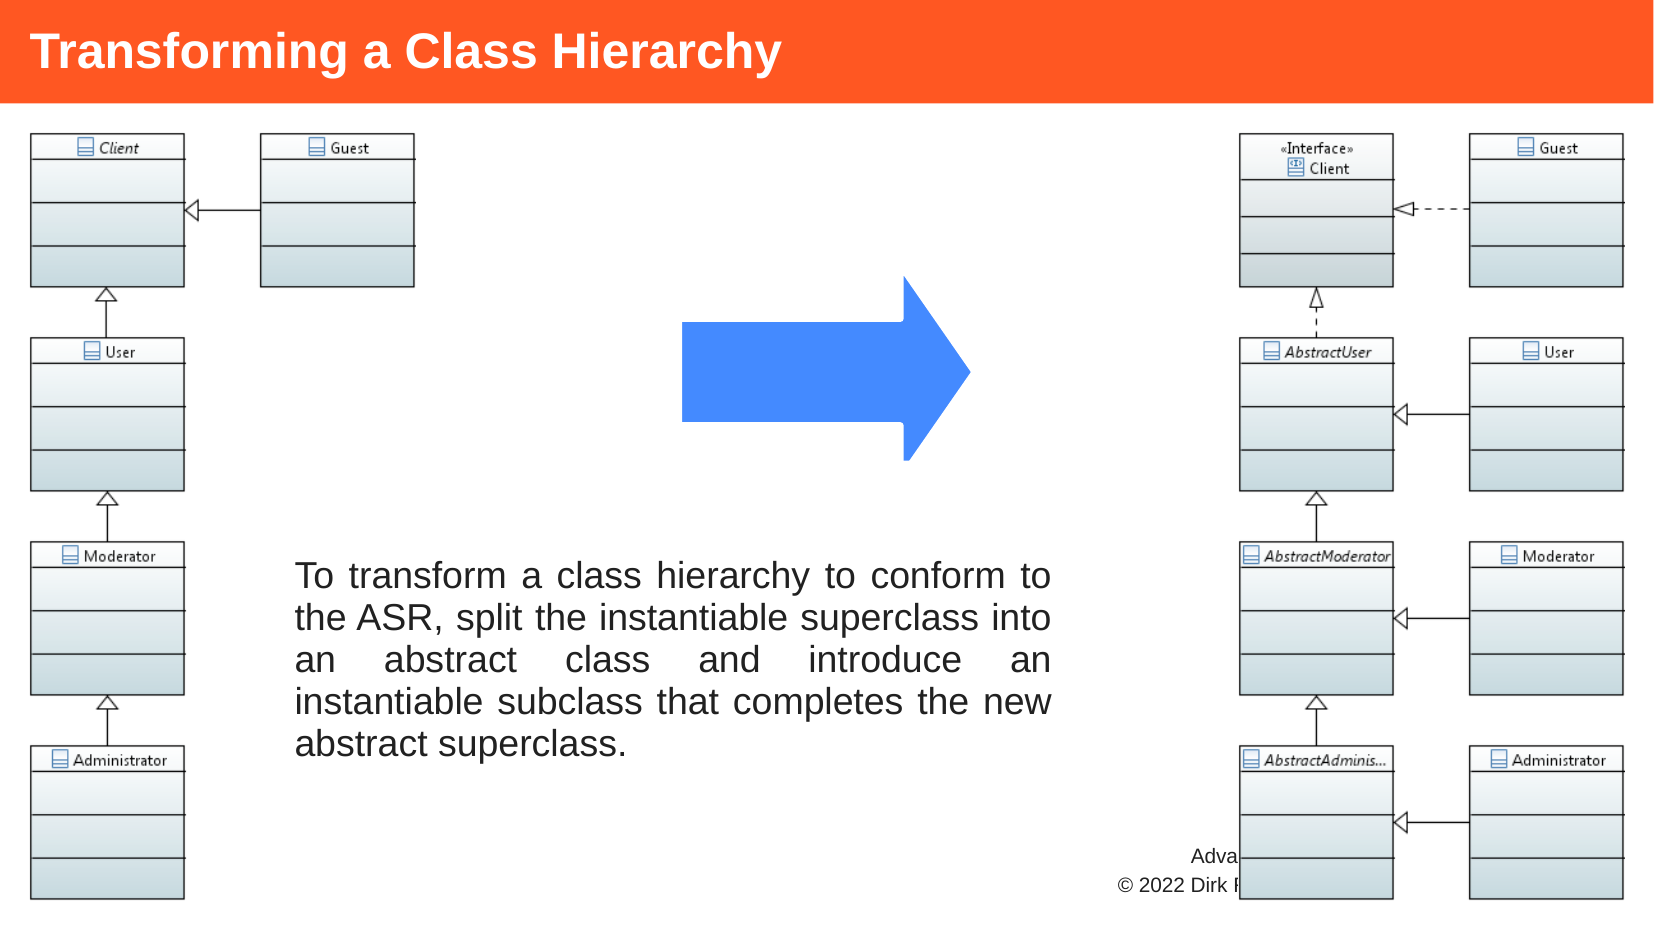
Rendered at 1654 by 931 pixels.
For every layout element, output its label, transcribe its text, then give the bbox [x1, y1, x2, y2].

picture [1238, 132, 1625, 901]
list To transform a class hierarchy to conform to the ASR, split the instantiable superclass into an abstract class and introduce an instantiable subclass that completes the new abstract superclass. [289, 460, 1058, 859]
title Transforming a Class Hierarchy [0, 0, 1654, 104]
text_box [679, 265, 975, 460]
picture [29, 132, 416, 901]
